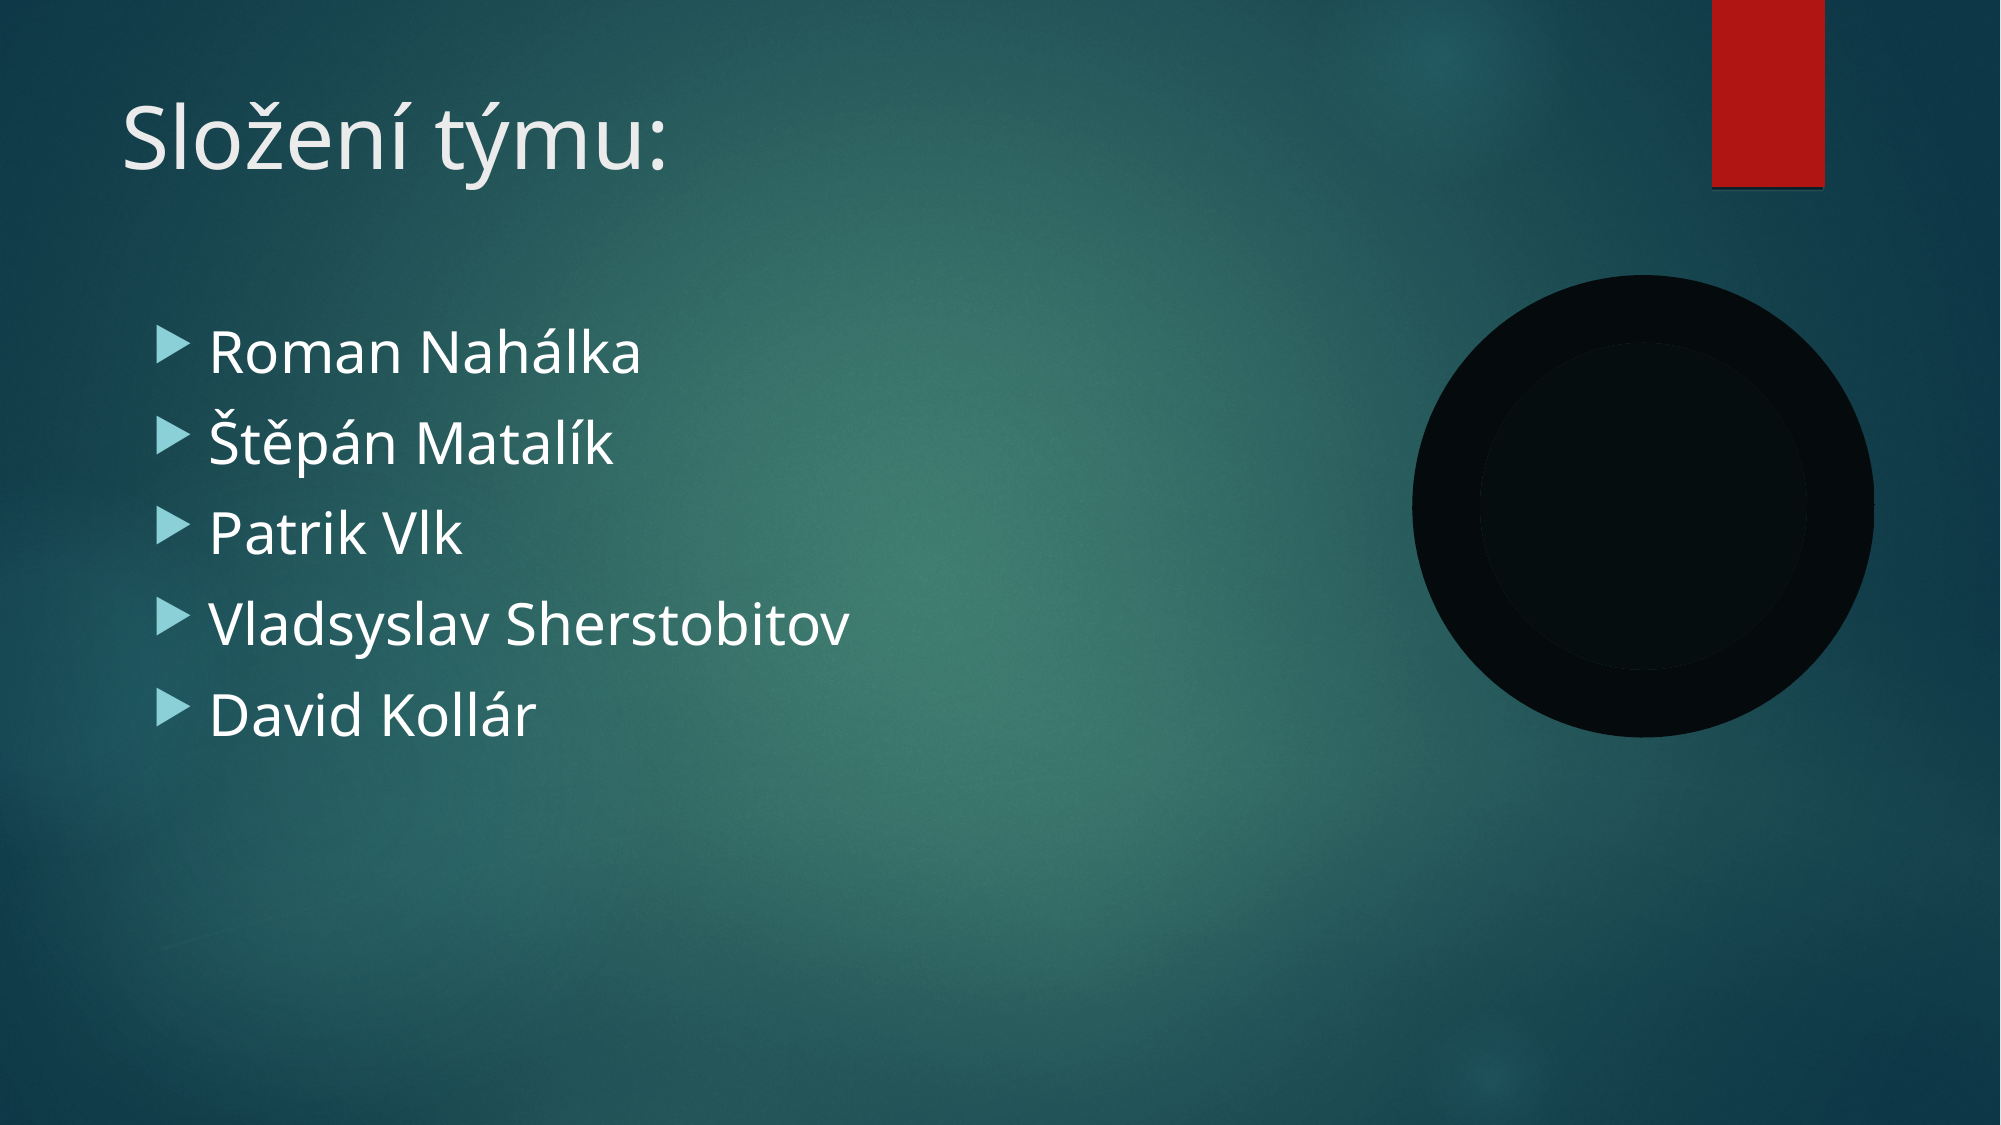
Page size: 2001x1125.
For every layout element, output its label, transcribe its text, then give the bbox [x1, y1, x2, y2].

title Složení týmu: [106, 74, 1649, 305]
list Roman Nahálka Štěpán Matalík Patrik Vlk Vladsyslav Sherstobitov David Kollár [137, 307, 1863, 1022]
